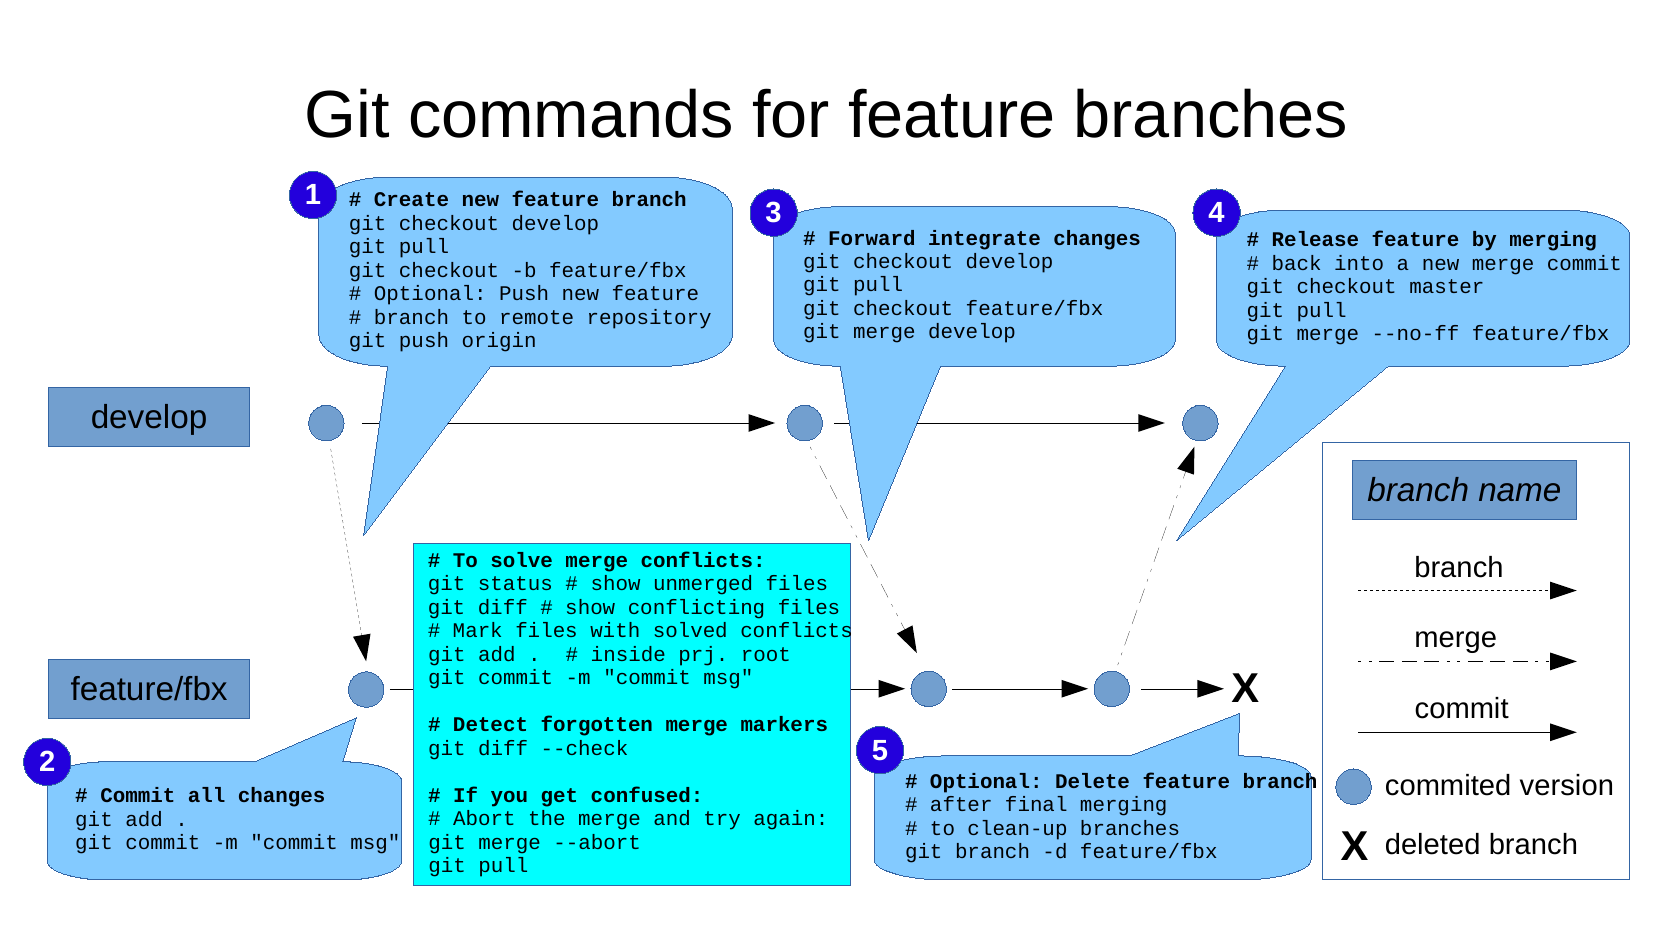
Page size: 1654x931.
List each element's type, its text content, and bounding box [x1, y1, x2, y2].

text_box [1335, 768, 1370, 805]
text_box [1182, 405, 1219, 441]
text_box commit [1399, 684, 1524, 732]
text_box [348, 671, 384, 708]
text_box # Create new feature branch git checkout develop git pull git checkout -b feature/fbx # Optional: Push new feature # branch to remote repository git push origin [318, 177, 733, 536]
text_box 3 [750, 188, 798, 237]
text_box 5 [856, 726, 904, 774]
text_box branch [1399, 543, 1519, 591]
text_box merge [1399, 613, 1512, 662]
text_box [308, 405, 345, 441]
text_box commited version [1370, 761, 1629, 821]
text_box X [1216, 657, 1272, 720]
text_box X [1325, 815, 1381, 877]
title Git commands for feature branches [82, 37, 1571, 193]
text_box [786, 405, 823, 441]
text_box deleted branch [1370, 820, 1594, 879]
text_box 4 [1192, 188, 1241, 237]
text_box 2 [23, 738, 71, 786]
text_box develop [48, 387, 250, 447]
text_box # Forward integrate changes git checkout develop git pull git checkout feature/fbx git merge develop [773, 206, 1176, 541]
text_box # Commit all changes git add . git commit -m "commit msg" [47, 717, 402, 880]
text_box # Optional: Delete feature branch # after final merging # to clean-up branches git branch -d feature/fbx [874, 713, 1312, 880]
text_box [1094, 671, 1130, 707]
text_box # Release feature by merging # back into a new merge commit git checkout master git pull git merge --no-ff feature/fbx [1176, 210, 1630, 541]
text_box [910, 671, 947, 707]
text_box # To solve merge conflicts: git status # show unmerged files git diff # show conflicting files # Mark files with solved conflicts git add . # inside prj. root git commit -m "commit msg" # Detect forgotten merge markers git diff --check # If you get confused: # Abort the merge and try again: git merge --abort git pull [413, 543, 851, 886]
text_box feature/fbx [48, 659, 250, 719]
text_box 1 [289, 171, 337, 219]
text_box branch name [1352, 460, 1577, 520]
